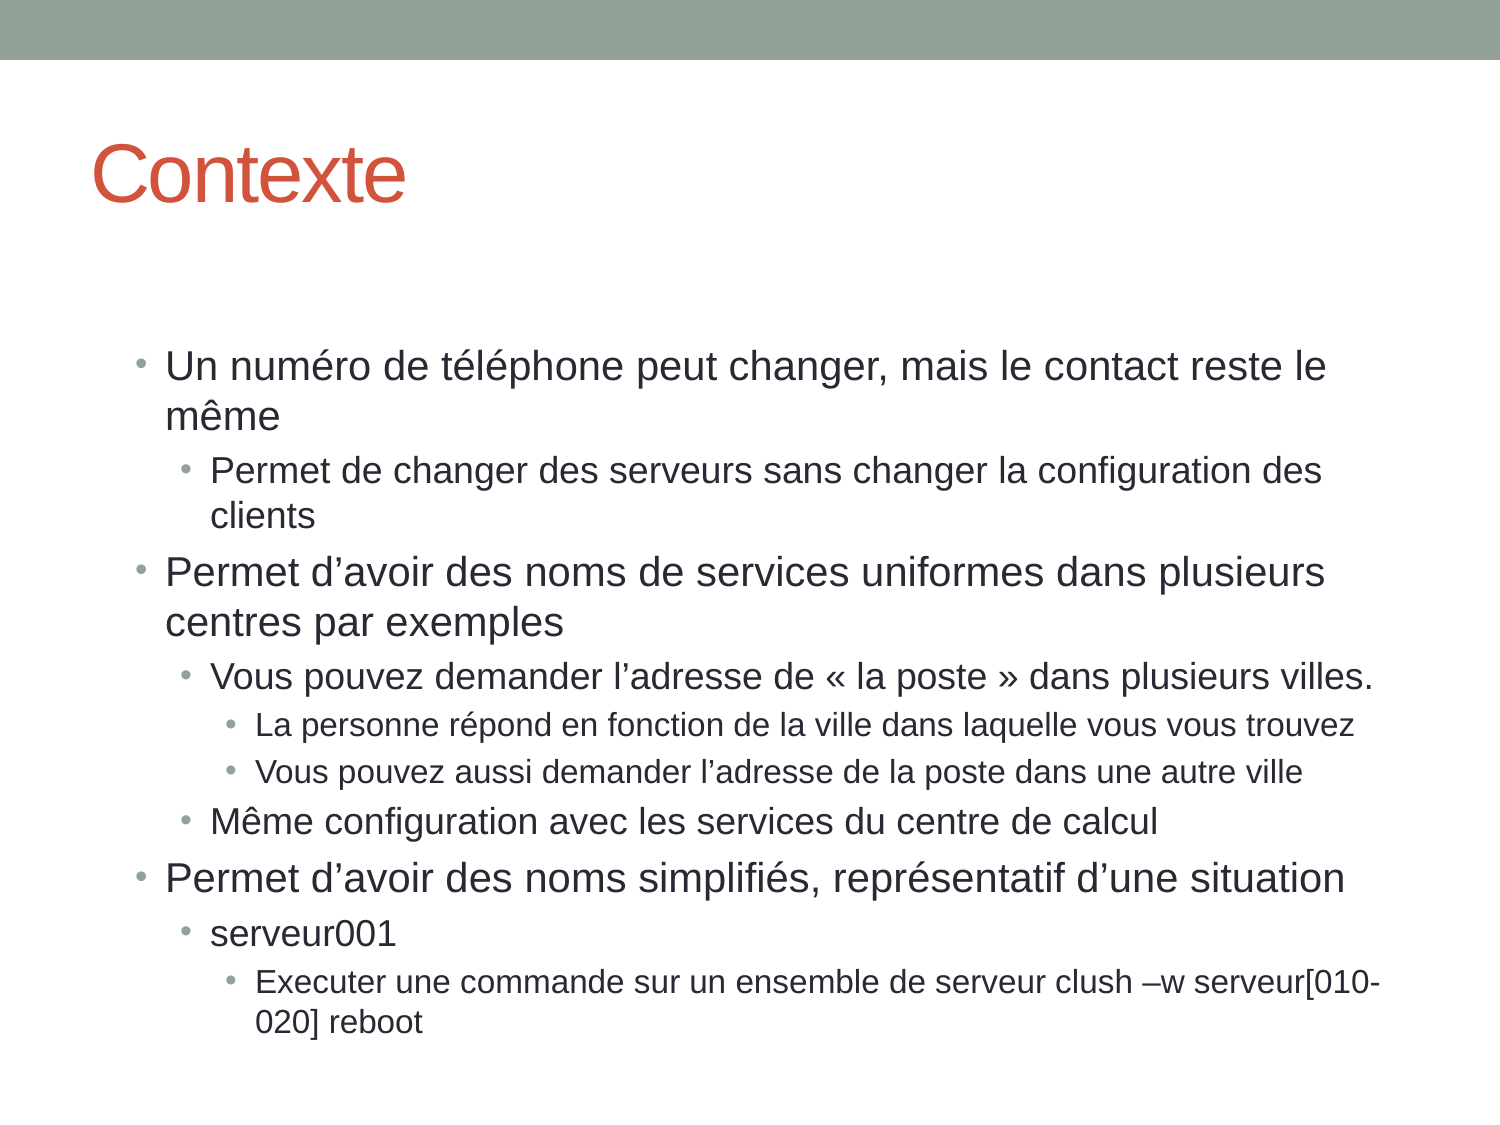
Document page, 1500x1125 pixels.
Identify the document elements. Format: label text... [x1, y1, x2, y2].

list Un numéro de téléphone peut changer, mais le contact reste le même Permet de changer des serveurs sans changer la configuration des clients Permet d’avoir des noms de services uniformes dans plusieurs centres par exemples Vous pouvez demander l’adresse de « la poste » dans plusieurs villes. La personne répond en fonction de la ville dans laquelle vous vous trouvez Vous pouvez aussi demander l’adresse de la poste dans une autre ville Même configuration avec les services du centre de calcul Permet d’avoir des noms simplifiés, représentatif d’une situation serveur001 Executer une commande sur un ensemble de serveur clush –w serveur[010-020] reboot [75, 262, 1425, 1063]
title Contexte [75, 87, 1425, 250]
